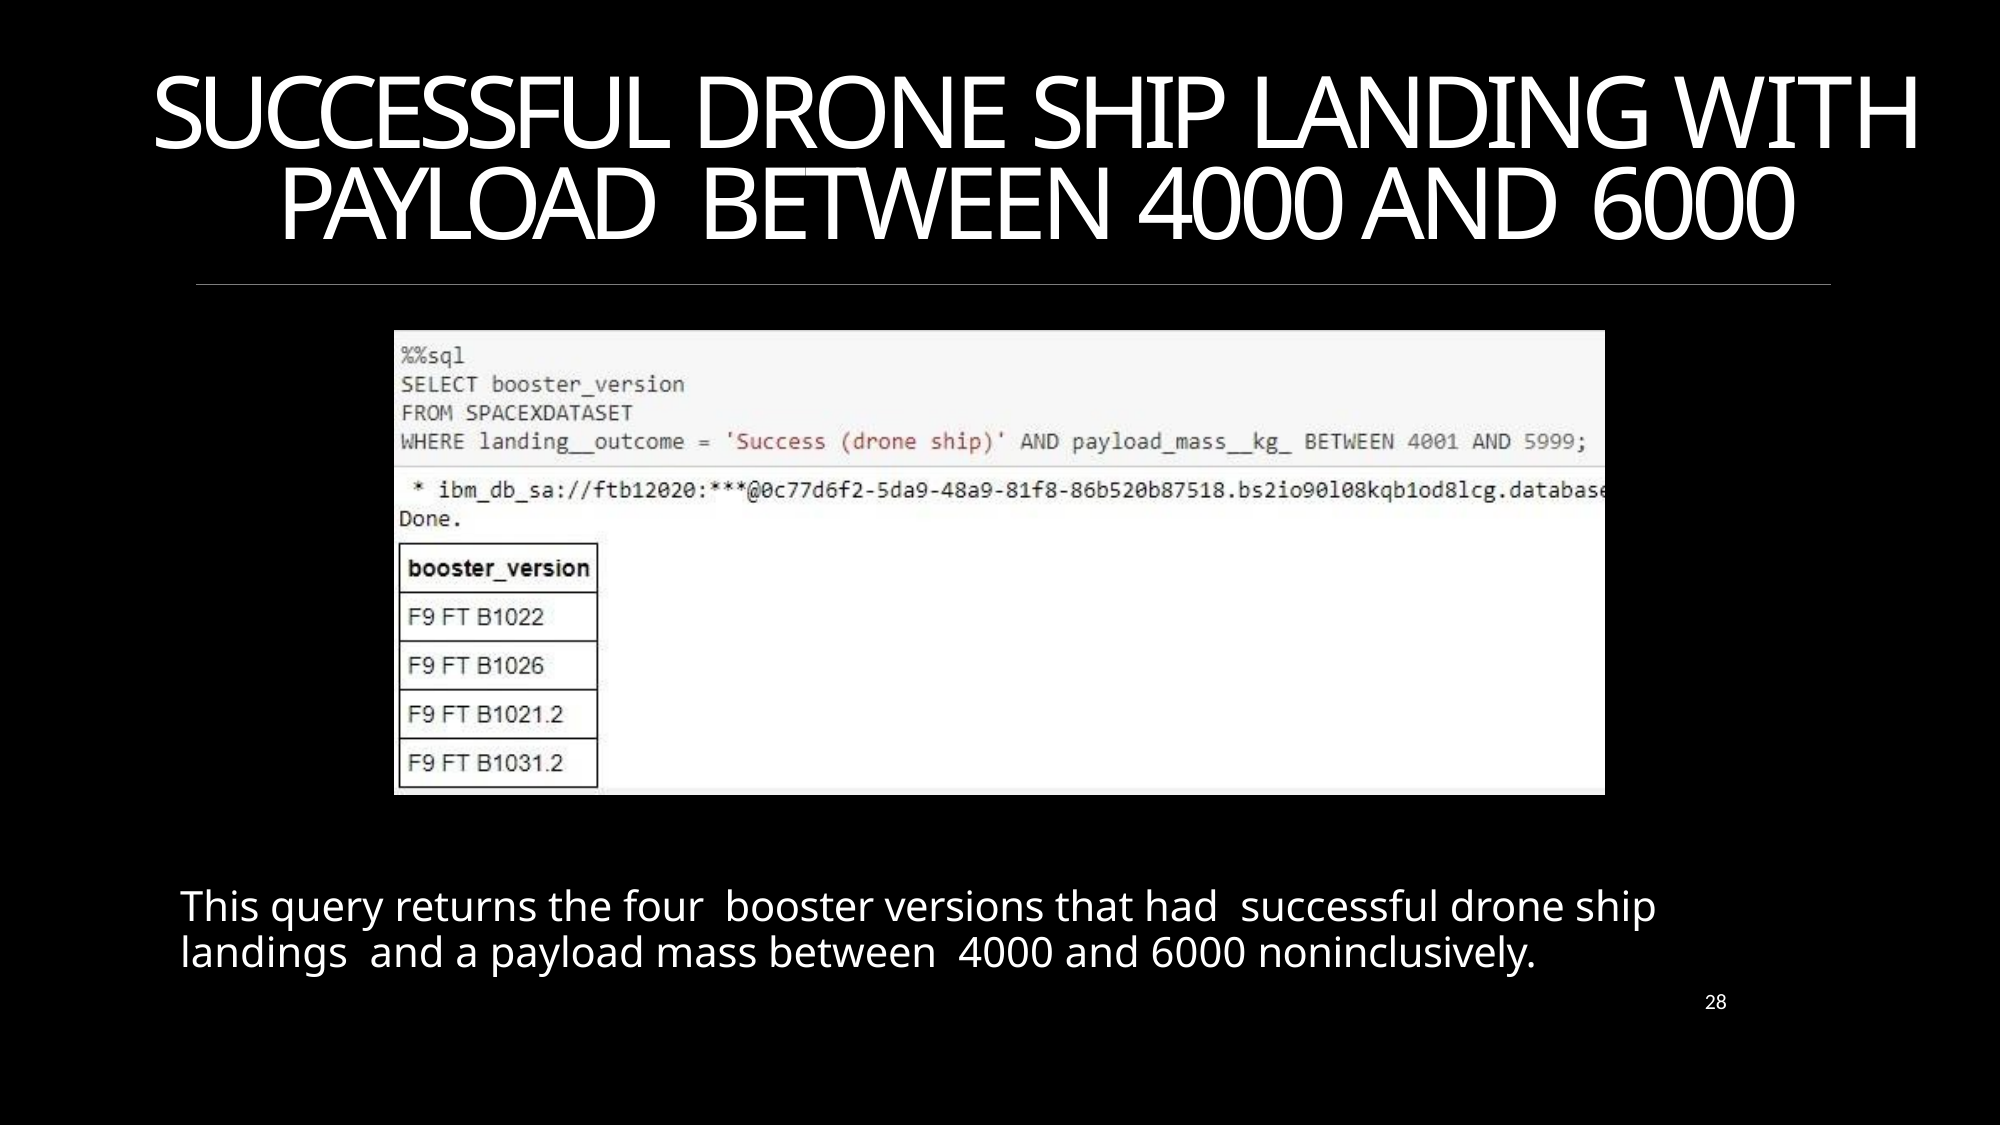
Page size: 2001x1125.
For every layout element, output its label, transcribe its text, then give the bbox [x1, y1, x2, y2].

title Successful Drone Ship Landing with Payload Between 4000 and 6000 [143, 57, 1932, 261]
slide_number 24 [1698, 979, 1788, 1026]
text_box This query returns the four booster versions that had successful drone ship landings and a payload mass between 4000 and 6000 noninclusively. [178, 878, 1788, 980]
text_box [394, 331, 1605, 794]
